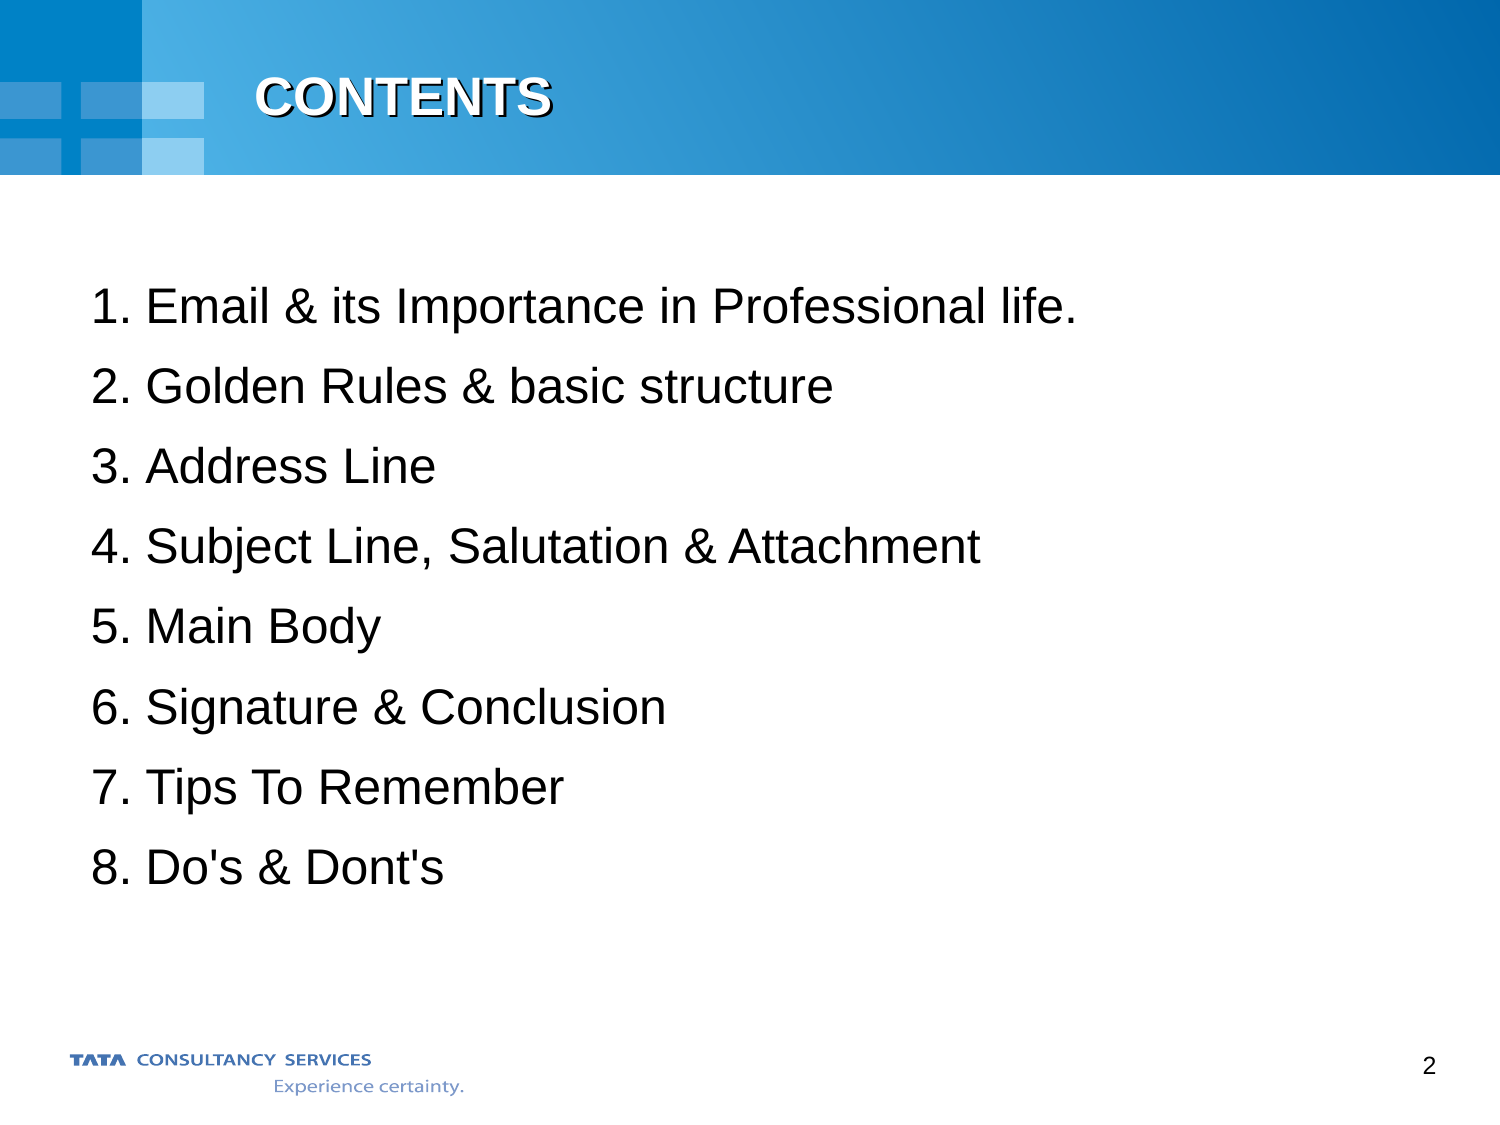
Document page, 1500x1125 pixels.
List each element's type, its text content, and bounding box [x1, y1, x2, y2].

subtitle Email & its Importance in Professional life. Golden Rules & basic structure Address Line Subject Line, Salutation & Attachment Main Body Signature & Conclusion Tips To Remember Do's & Dont's [90, 254, 1441, 997]
title CONTENTS [240, 59, 1477, 140]
